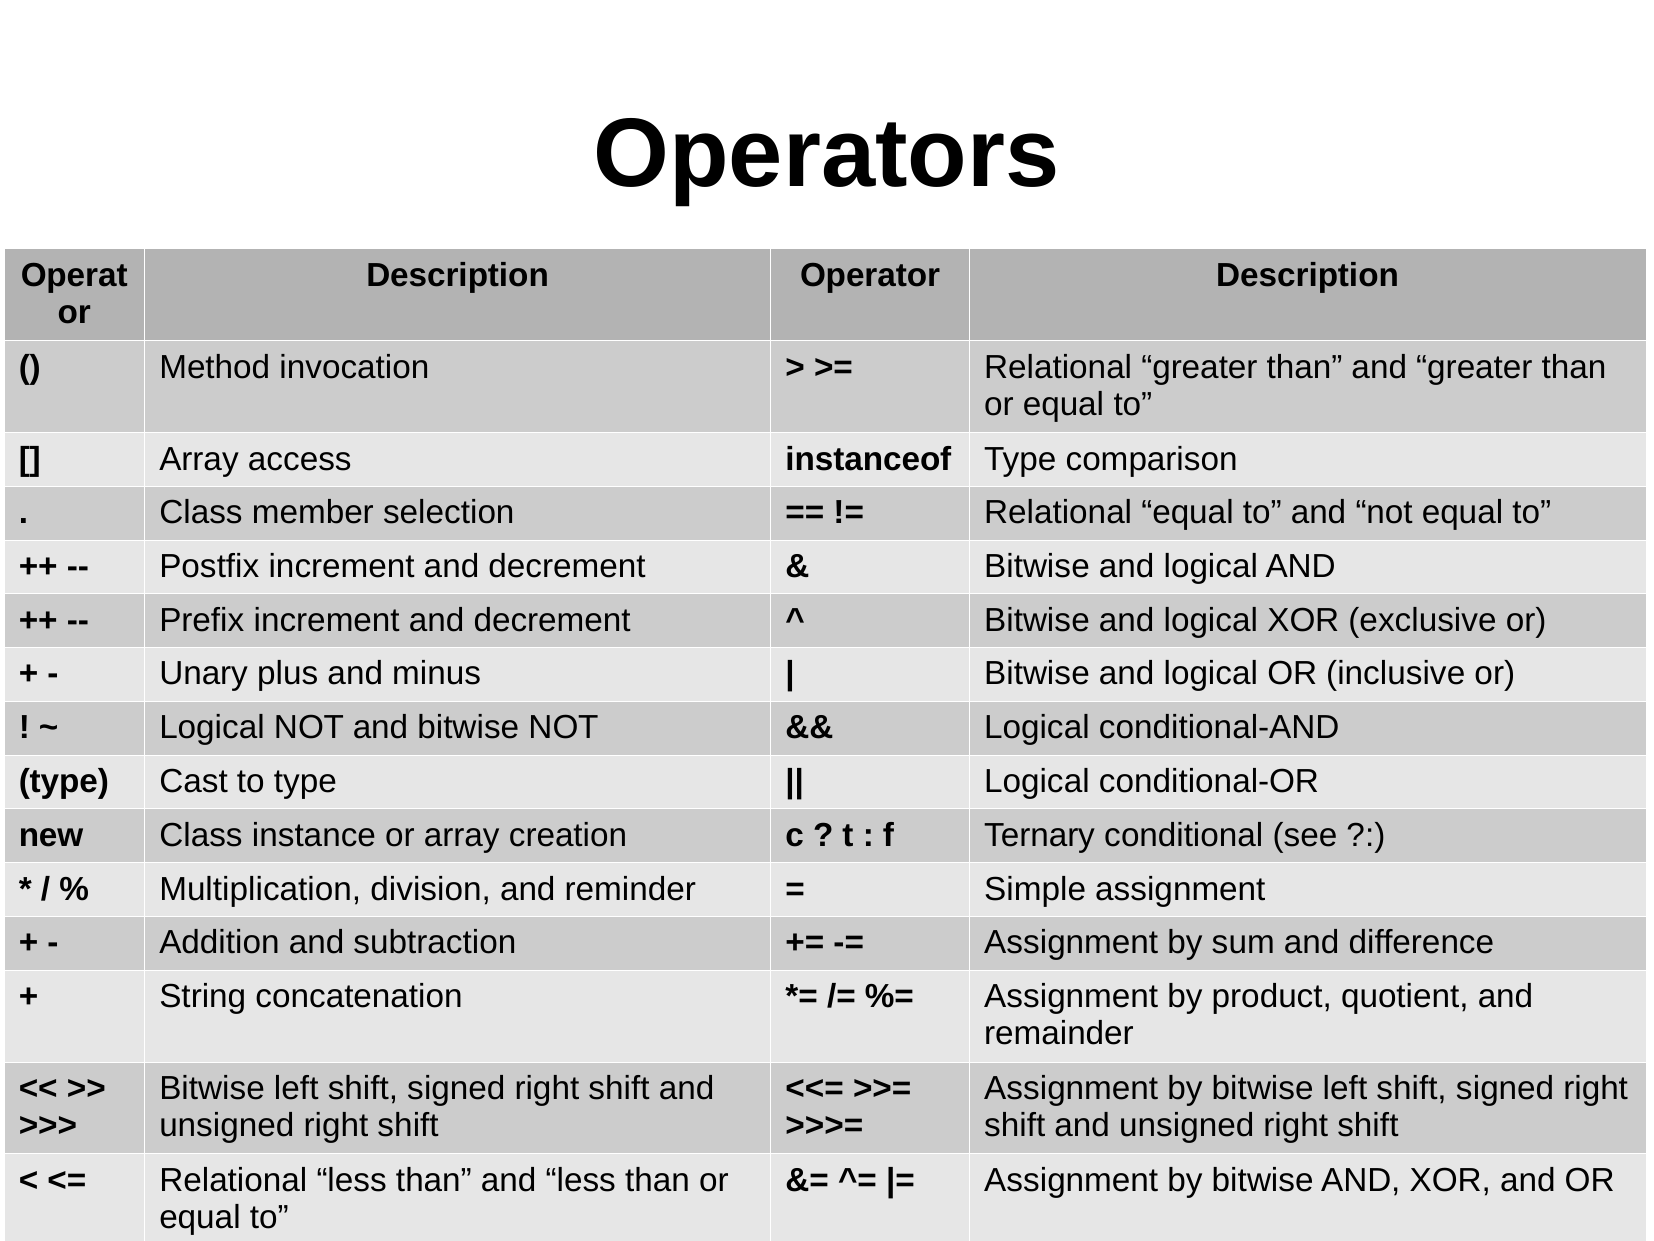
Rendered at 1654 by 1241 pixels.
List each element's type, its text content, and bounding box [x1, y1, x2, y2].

table_cell instanceof [771, 433, 969, 486]
table_cell [] [5, 433, 144, 486]
table_cell Multiplication, division, and reminder [145, 863, 770, 916]
table_cell Assignment by product, quotient, and remainder [970, 971, 1646, 1062]
table_cell Class member selection [145, 487, 770, 540]
table_cell = [771, 863, 969, 916]
table_cell + - [5, 648, 144, 701]
table_cell Unary plus and minus [145, 648, 770, 701]
table_cell ++ -- [5, 541, 144, 593]
table_cell << >> >>> [5, 1063, 144, 1153]
table_cell Postfix increment and decrement [145, 541, 770, 593]
table_cell Class instance or array creation [145, 809, 770, 862]
table_header Operator [5, 249, 144, 340]
table_cell Logical conditional-AND [970, 702, 1646, 755]
table_cell *= /= %= [771, 971, 969, 1062]
table_cell & [771, 541, 969, 593]
table_cell Assignment by bitwise left shift, signed right shift and unsigned right shift [970, 1063, 1646, 1153]
table_cell c ? t : f [771, 809, 969, 862]
table_cell Cast to type [145, 756, 770, 808]
table_header Operator [771, 257, 969, 340]
table_cell > >= [771, 341, 969, 432]
table_cell () [5, 341, 144, 432]
table_cell == != [771, 487, 969, 540]
table_cell Assignment by bitwise AND, XOR, and OR [970, 1154, 1646, 1241]
table_header Description [970, 249, 1646, 340]
table_cell Type comparison [970, 433, 1646, 486]
table_cell Array access [145, 433, 770, 486]
table_cell += -= [771, 917, 969, 970]
table_cell Assignment by sum and difference [970, 917, 1646, 970]
table_cell <<= >>= >>>= [771, 1063, 969, 1153]
table_cell ^ [771, 594, 969, 647]
table_cell && [771, 702, 969, 755]
table_cell Bitwise left shift, signed right shift and unsigned right shift [145, 1063, 770, 1153]
table_cell || [771, 756, 969, 808]
table_cell Addition and subtraction [145, 917, 770, 970]
title Operators [82, 49, 1571, 257]
table_cell + - [5, 917, 144, 970]
table_cell Simple assignment [970, 863, 1646, 916]
table_cell Prefix increment and decrement [145, 594, 770, 647]
table_cell Bitwise and logical OR (inclusive or) [970, 648, 1646, 701]
table_cell Relational “equal to” and “not equal to” [970, 487, 1646, 540]
table_cell + [5, 971, 144, 1062]
table_cell ! ~ [5, 702, 144, 755]
table_cell Method invocation [145, 341, 770, 432]
table_cell < <= [5, 1154, 144, 1241]
table_cell ++ -- [5, 594, 144, 647]
table_header Description [145, 257, 770, 340]
table_cell Bitwise and logical AND [970, 541, 1646, 593]
table_cell String concatenation [145, 971, 770, 1062]
table_cell Logical conditional-OR [970, 756, 1646, 808]
table_cell &= ^= |= [771, 1154, 969, 1241]
table_cell Logical NOT and bitwise NOT [145, 702, 770, 755]
table_cell Relational “greater than” and “greater than or equal to” [970, 341, 1646, 432]
table_cell new [5, 809, 144, 862]
table_cell Relational “less than” and “less than or equal to” [145, 1154, 770, 1241]
table_cell Bitwise and logical XOR (exclusive or) [970, 594, 1646, 647]
table_cell (type) [5, 756, 144, 808]
table_cell * / % [5, 863, 144, 916]
table_cell . [5, 487, 144, 540]
table_cell | [771, 648, 969, 701]
table_cell Ternary conditional (see ?:) [970, 809, 1646, 862]
